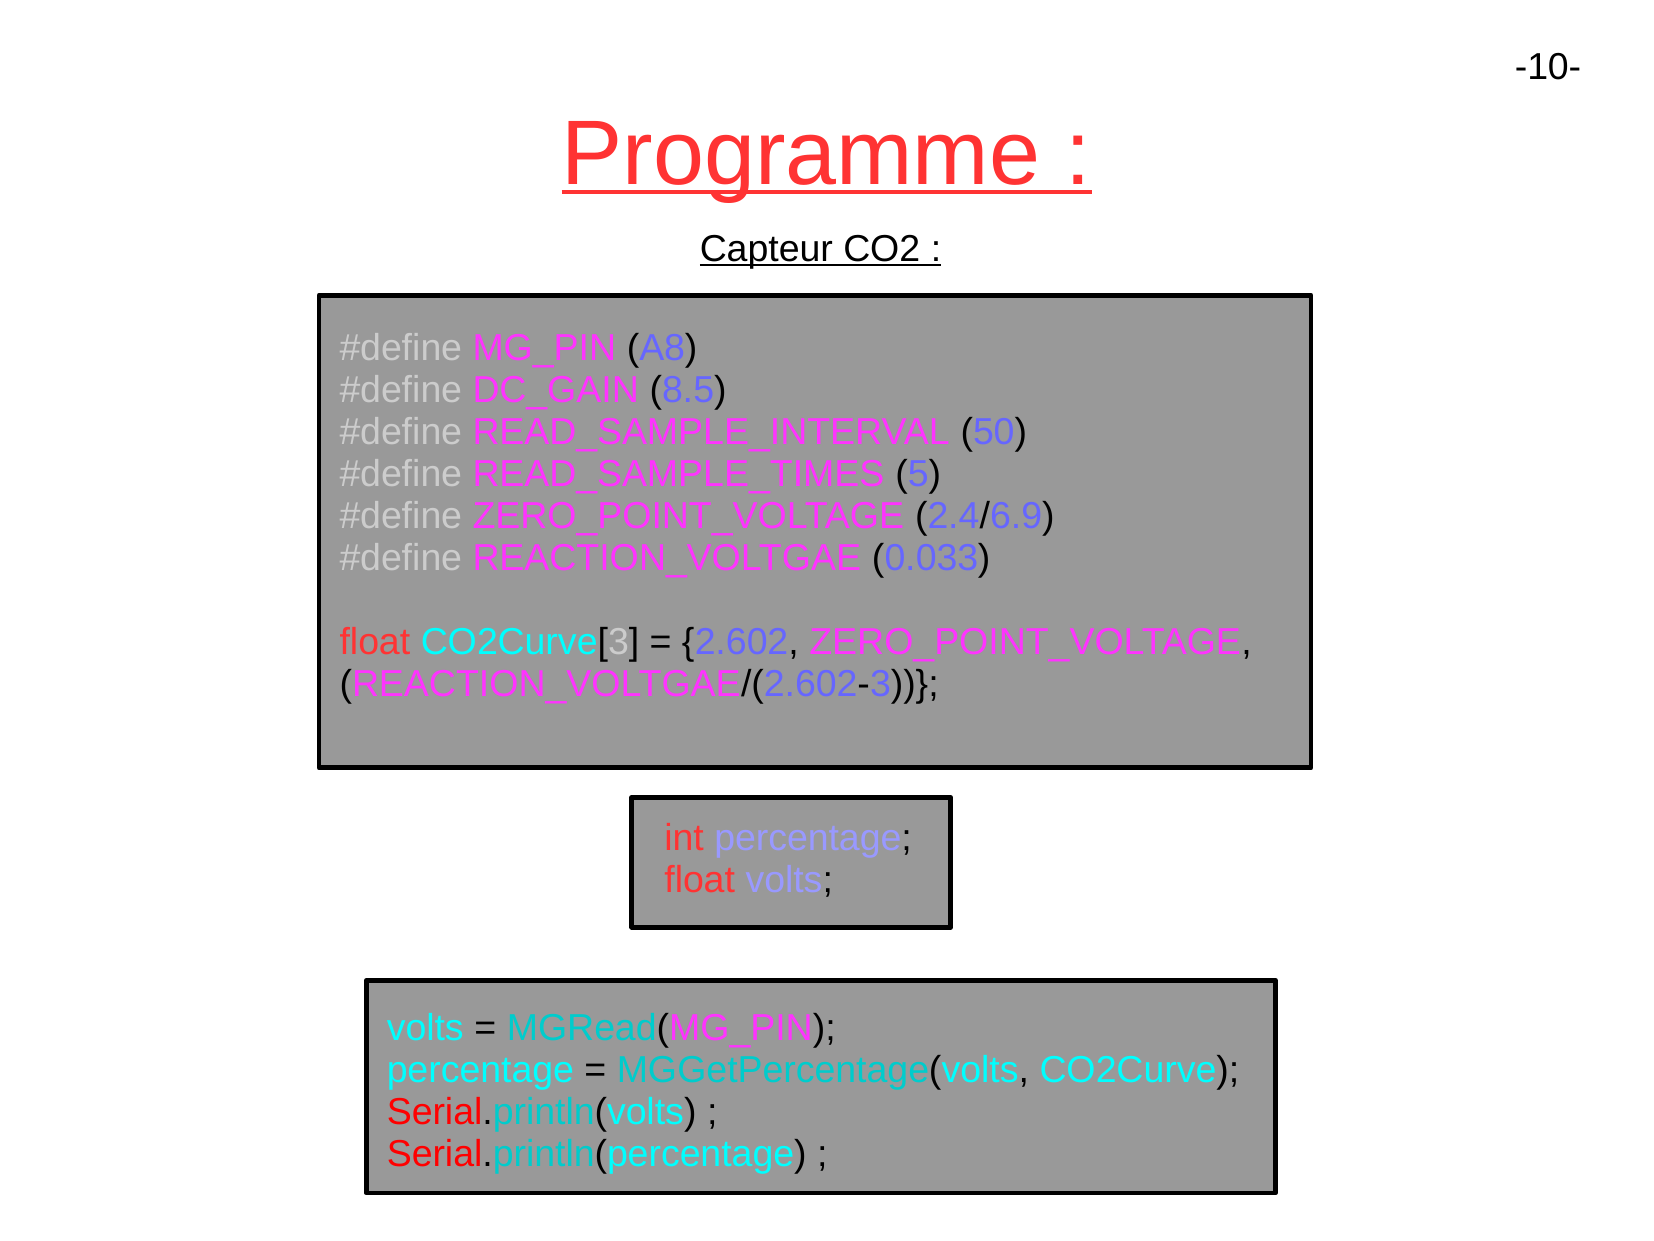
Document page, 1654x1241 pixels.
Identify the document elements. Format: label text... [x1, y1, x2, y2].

text_box Capteur CO2 : [685, 219, 957, 284]
text_box -10- [1500, 37, 1607, 95]
text_box [318, 295, 1312, 768]
text_box #define MG_PIN (A8) #define DC_GAIN (8.5) #define READ_SAMPLE_INTERVAL (50) #define READ_SAMPLE_TIMES (5) #define ZERO_POINT_VOLTAGE (2.4/6.9) #define REACTION_VOLTGAE (0.033) float CO2Curve[3] = {2.602, ZERO_POINT_VOLTAGE, (REACTION_VOLTGAE/(2.602-3))}; [324, 318, 1300, 755]
text_box [631, 797, 951, 928]
title Programme : [82, 49, 1571, 257]
text_box volts = MGRead(MG_PIN); percentage = MGGetPercentage(volts, CO2Curve); Serial.println(volts) ; Serial.println(percentage) ; [372, 999, 1270, 1183]
text_box int percentage; float volts; [649, 809, 934, 908]
text_box [366, 980, 1276, 1193]
